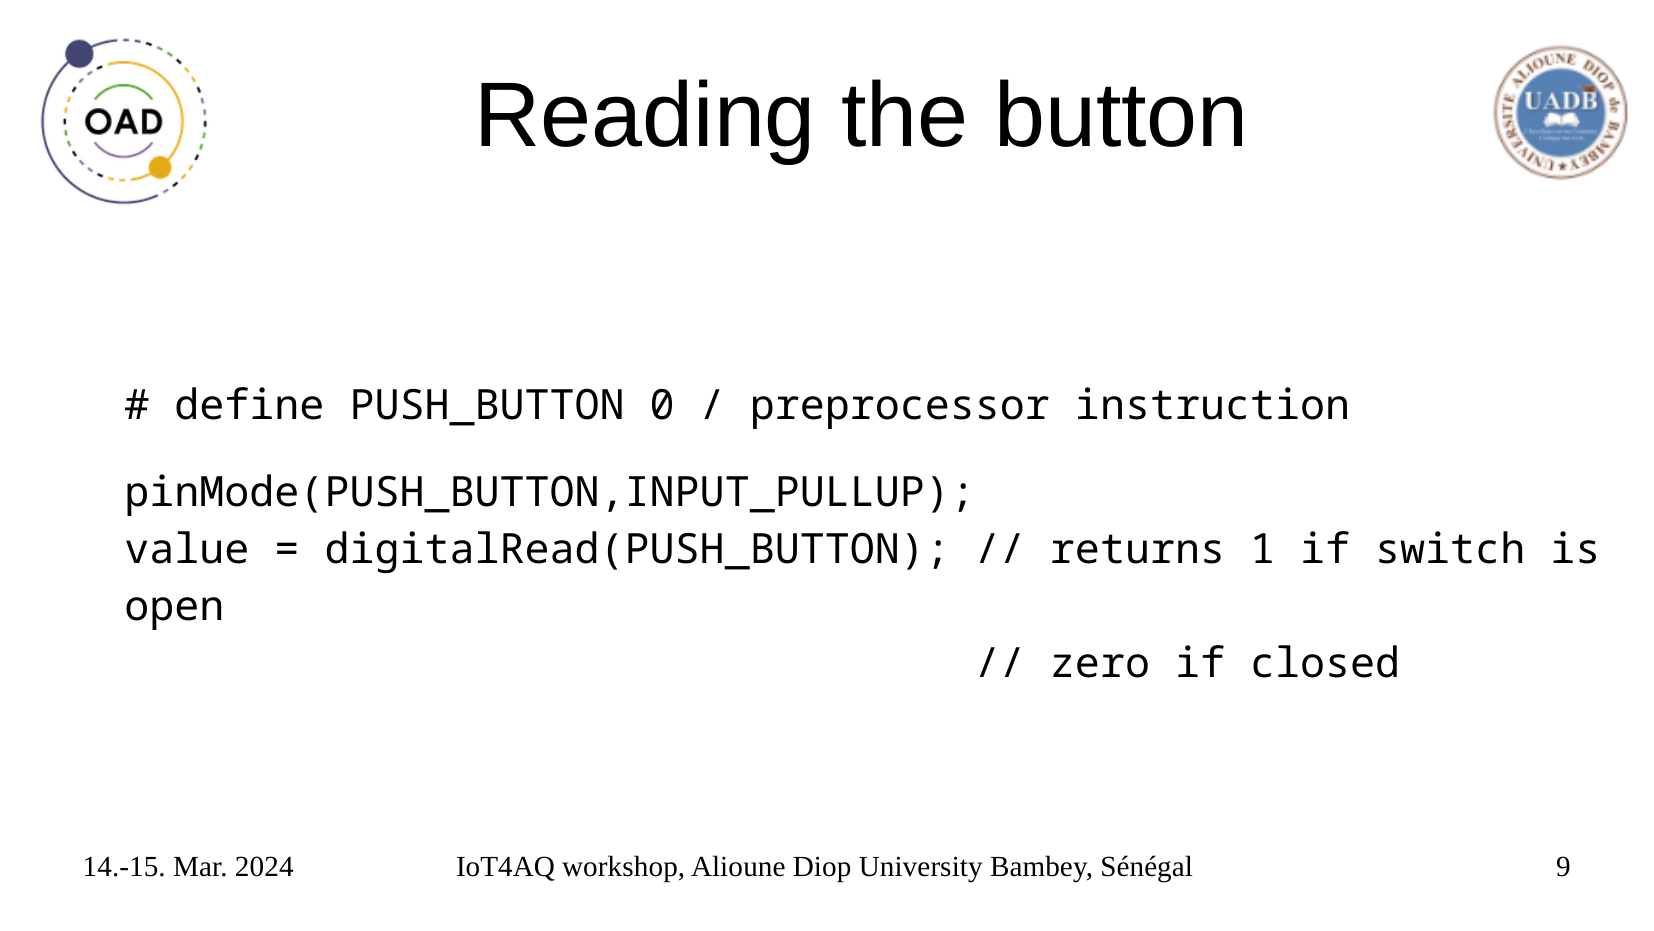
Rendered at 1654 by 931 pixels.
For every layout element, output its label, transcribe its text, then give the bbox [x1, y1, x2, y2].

list # define PUSH_BUTTON 0 / preprocessor instruction pinMode(PUSH_BUTTON,INPUT_PULLUP); value = digitalRead(PUSH_BUTTON); // returns 1 if switch is open // zero if closed [124, 375, 1613, 915]
picture [1482, 37, 1641, 188]
title Reading the button [278, 37, 1446, 193]
picture [0, 24, 242, 225]
